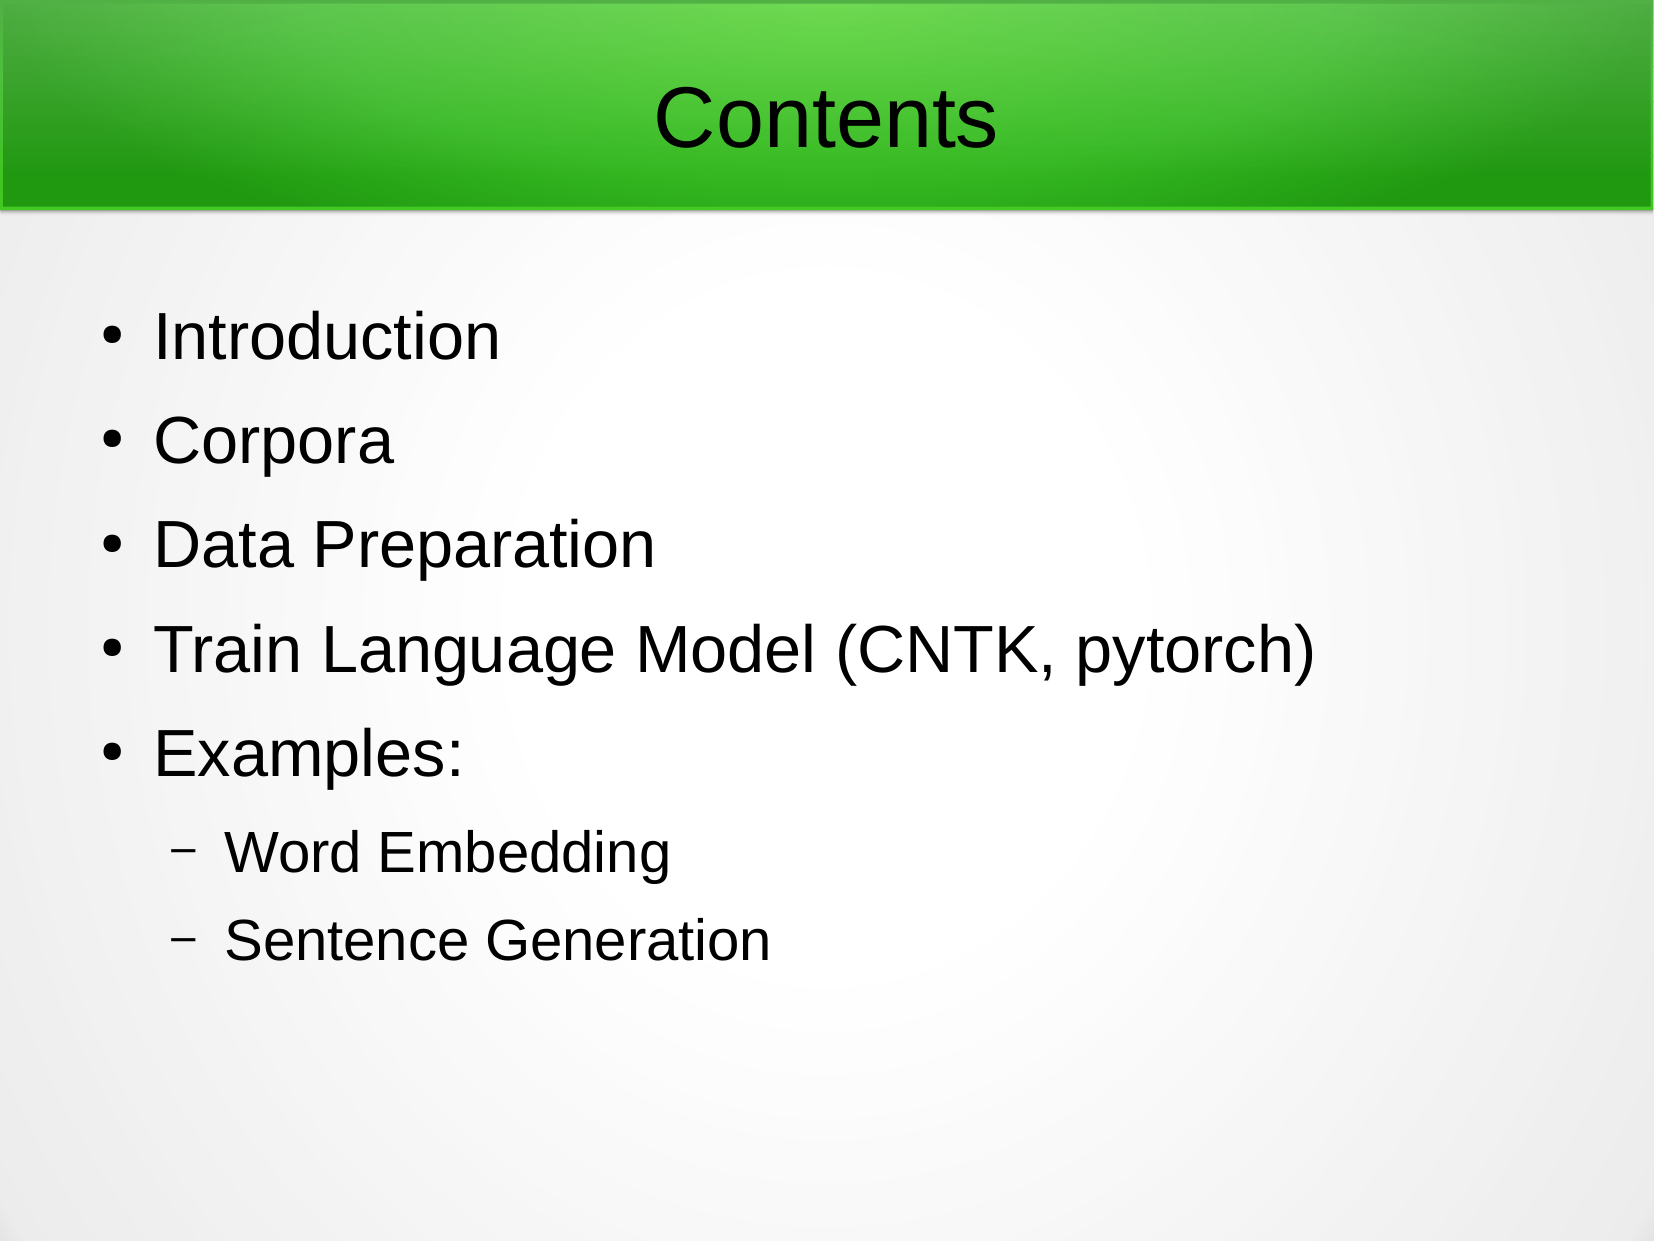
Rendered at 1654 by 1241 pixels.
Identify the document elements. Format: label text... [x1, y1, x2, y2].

title Contents [82, 47, 1571, 189]
list Introduction Corpora Data Preparation Train Language Model (CNTK, pytorch) Examples: Word Embedding Sentence Generation [82, 299, 1571, 1019]
